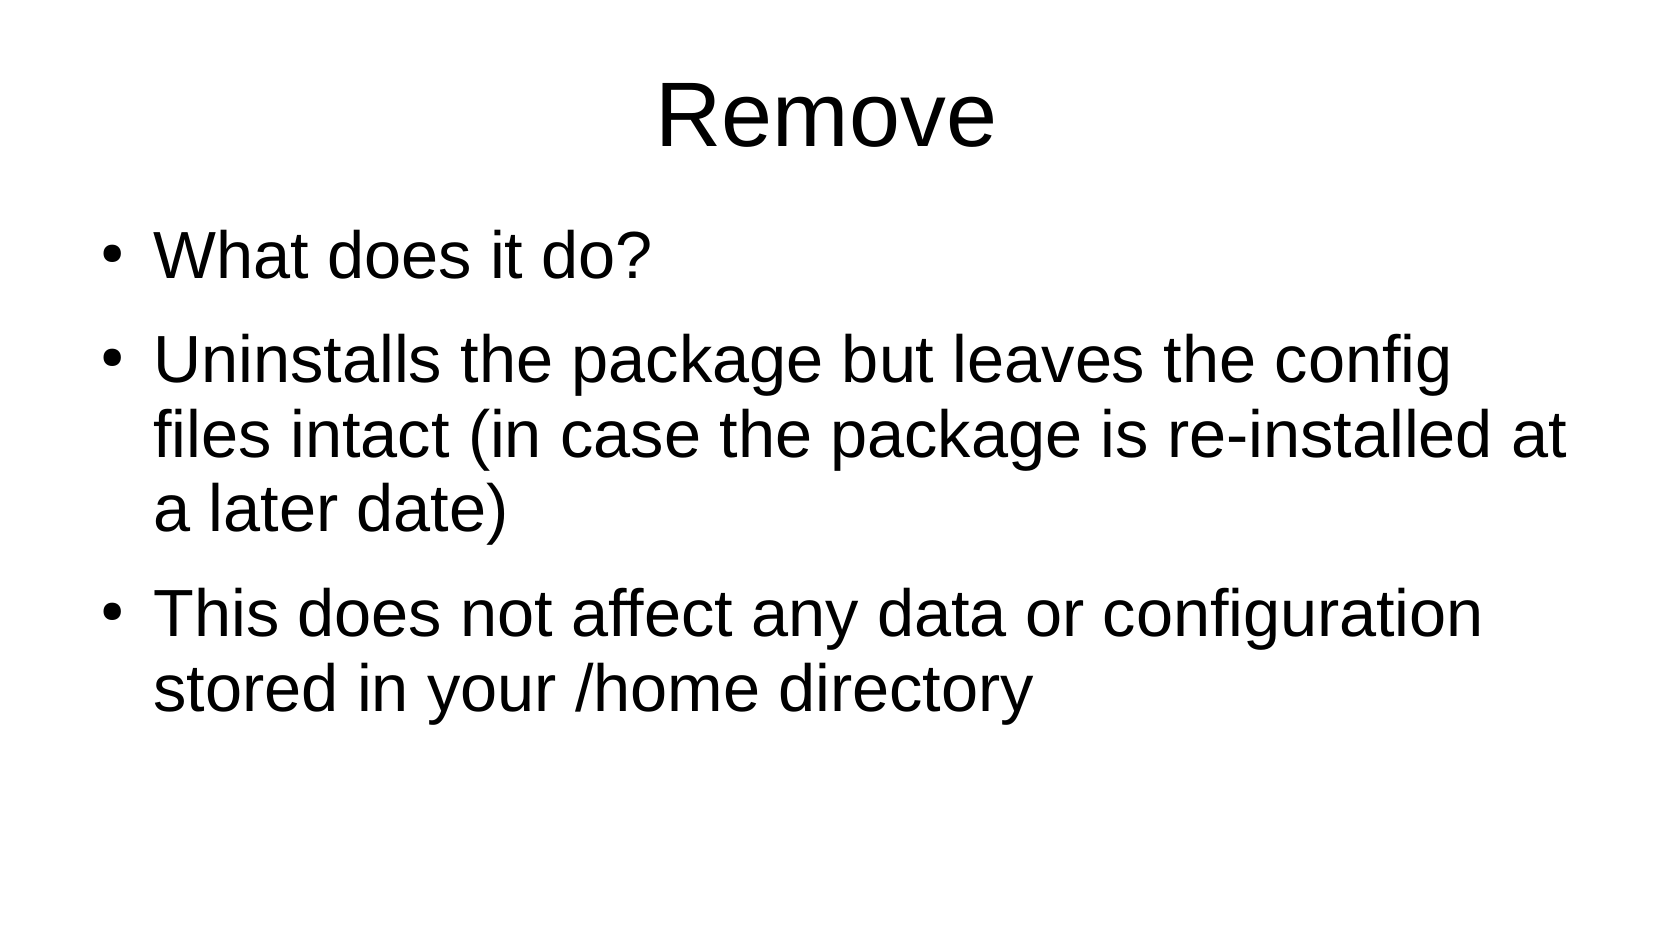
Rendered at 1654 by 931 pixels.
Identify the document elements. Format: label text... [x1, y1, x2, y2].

title Remove [82, 37, 1571, 193]
list What does it do? Uninstalls the package but leaves the config files intact (in case the package is re-installed at a later date) This does not affect any data or configuration stored in your /home directory [82, 217, 1571, 758]
